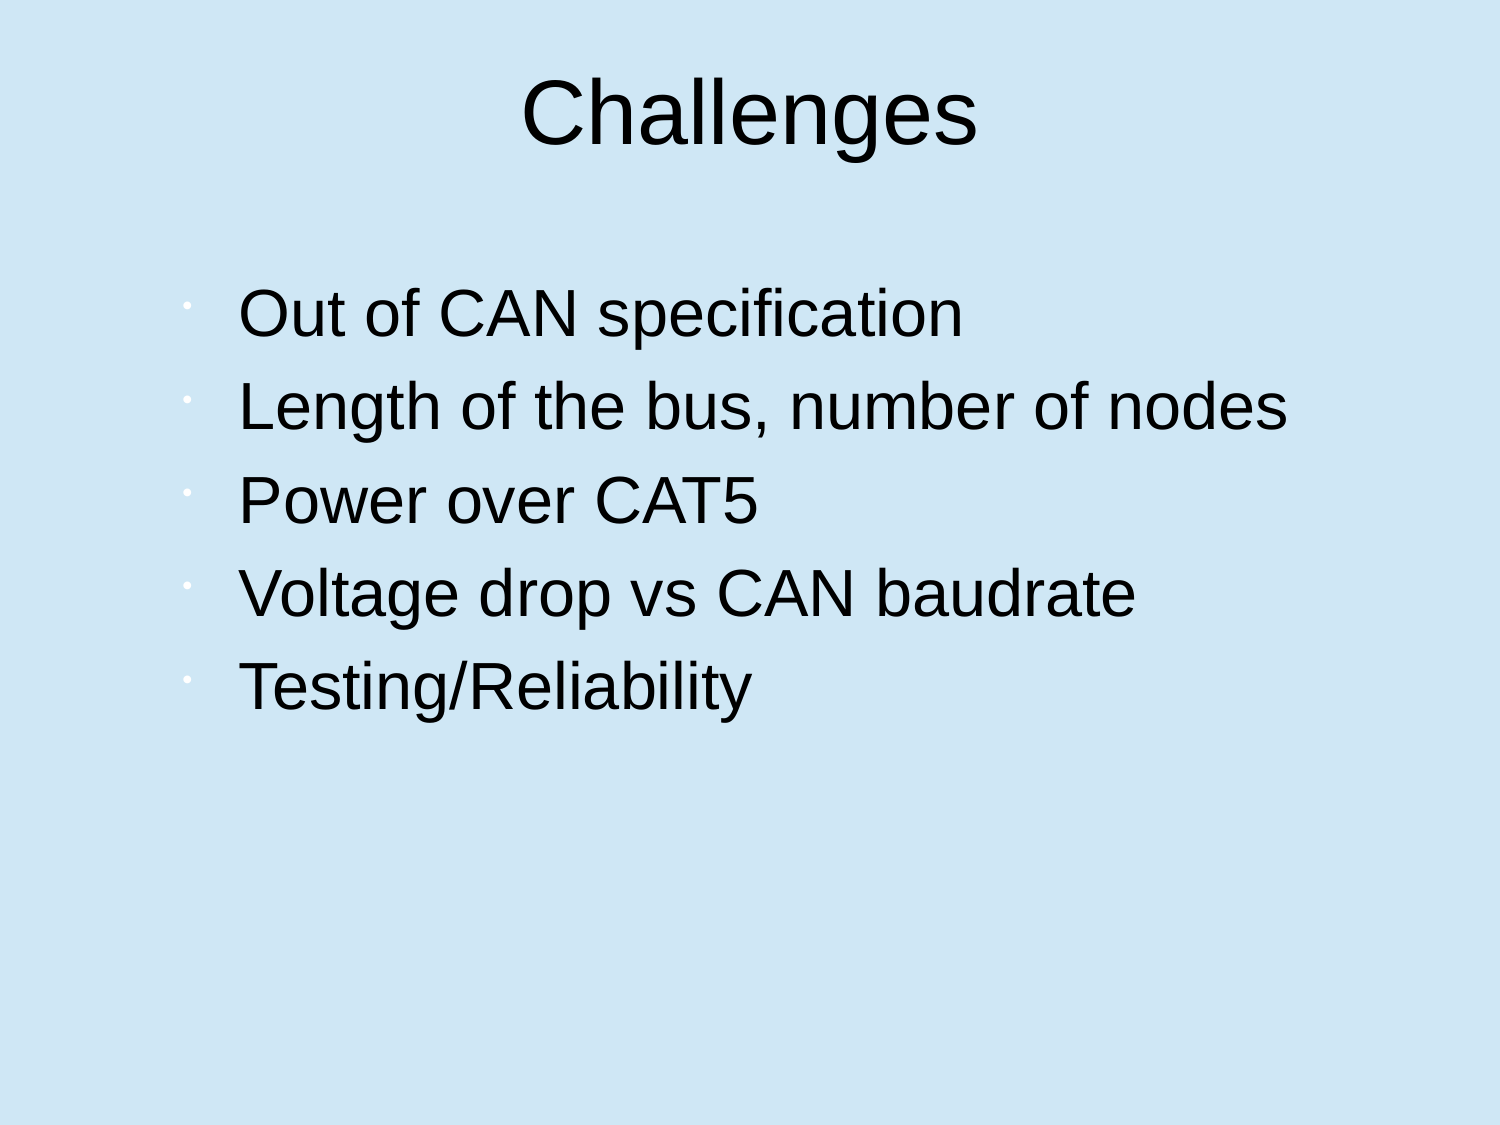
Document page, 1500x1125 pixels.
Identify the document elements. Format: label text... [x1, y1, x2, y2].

list Out of CAN specification Length of the bus, number of nodes Power over CAT5 Voltage drop vs CAN baudrate Testing/Reliability [167, 262, 1500, 1005]
title Challenges [75, 45, 1425, 233]
